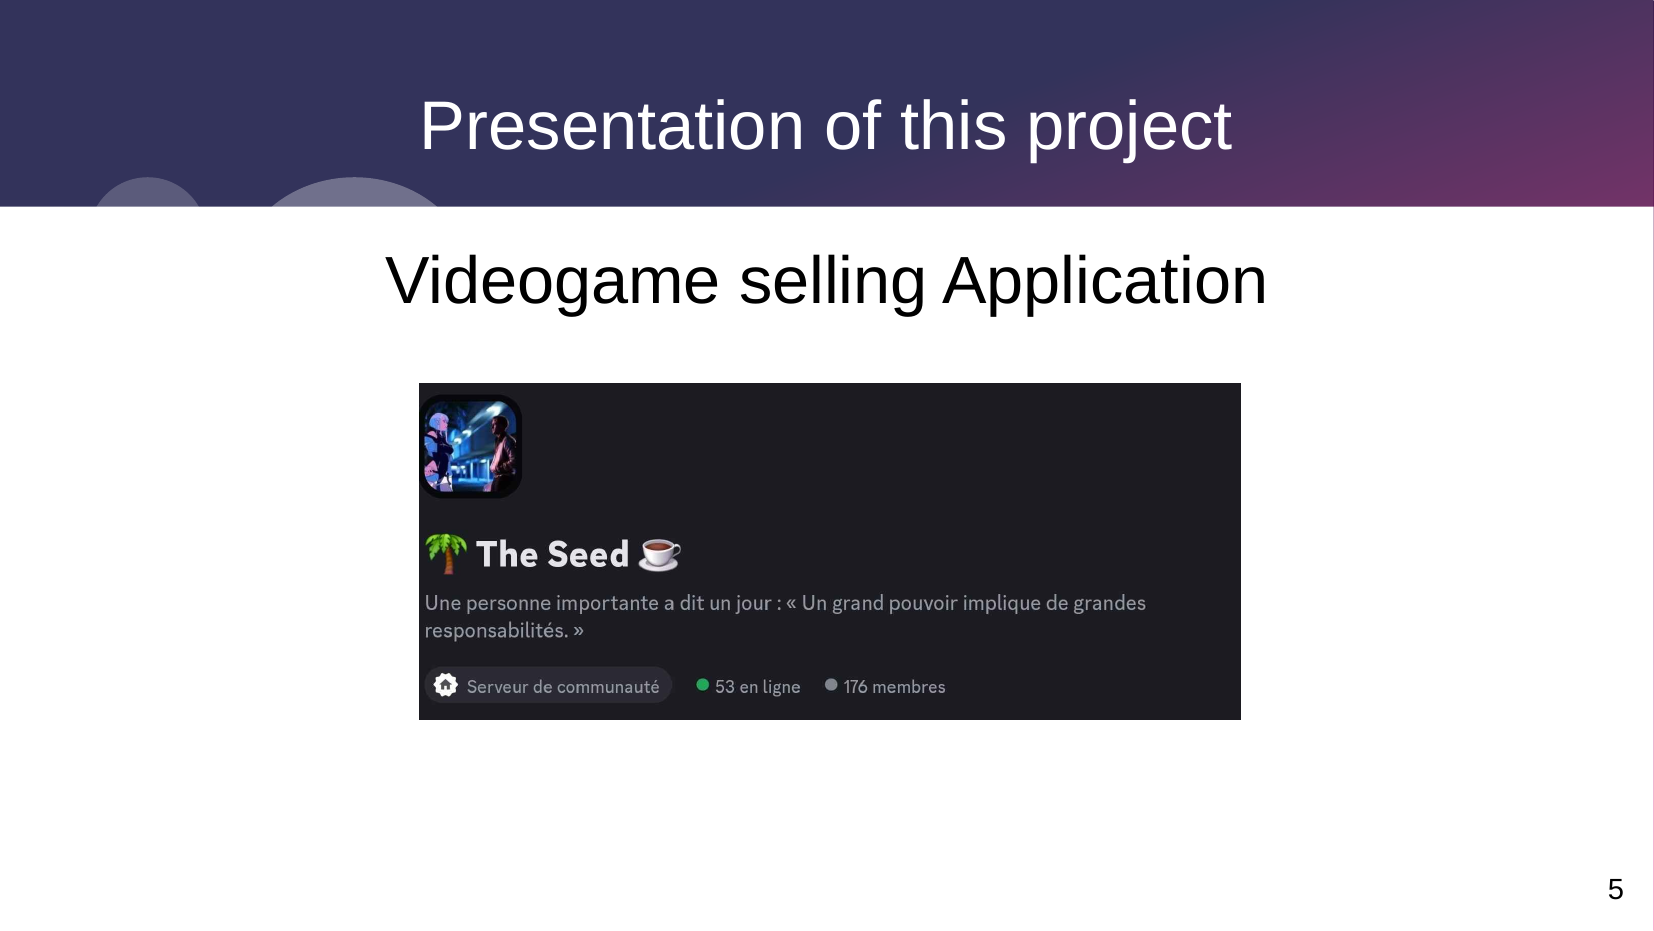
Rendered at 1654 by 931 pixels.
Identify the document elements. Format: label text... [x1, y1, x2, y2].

title Presentation of this project [88, 44, 1565, 207]
subtitle Videogame selling Application [383, 147, 1270, 414]
picture [419, 383, 1241, 720]
